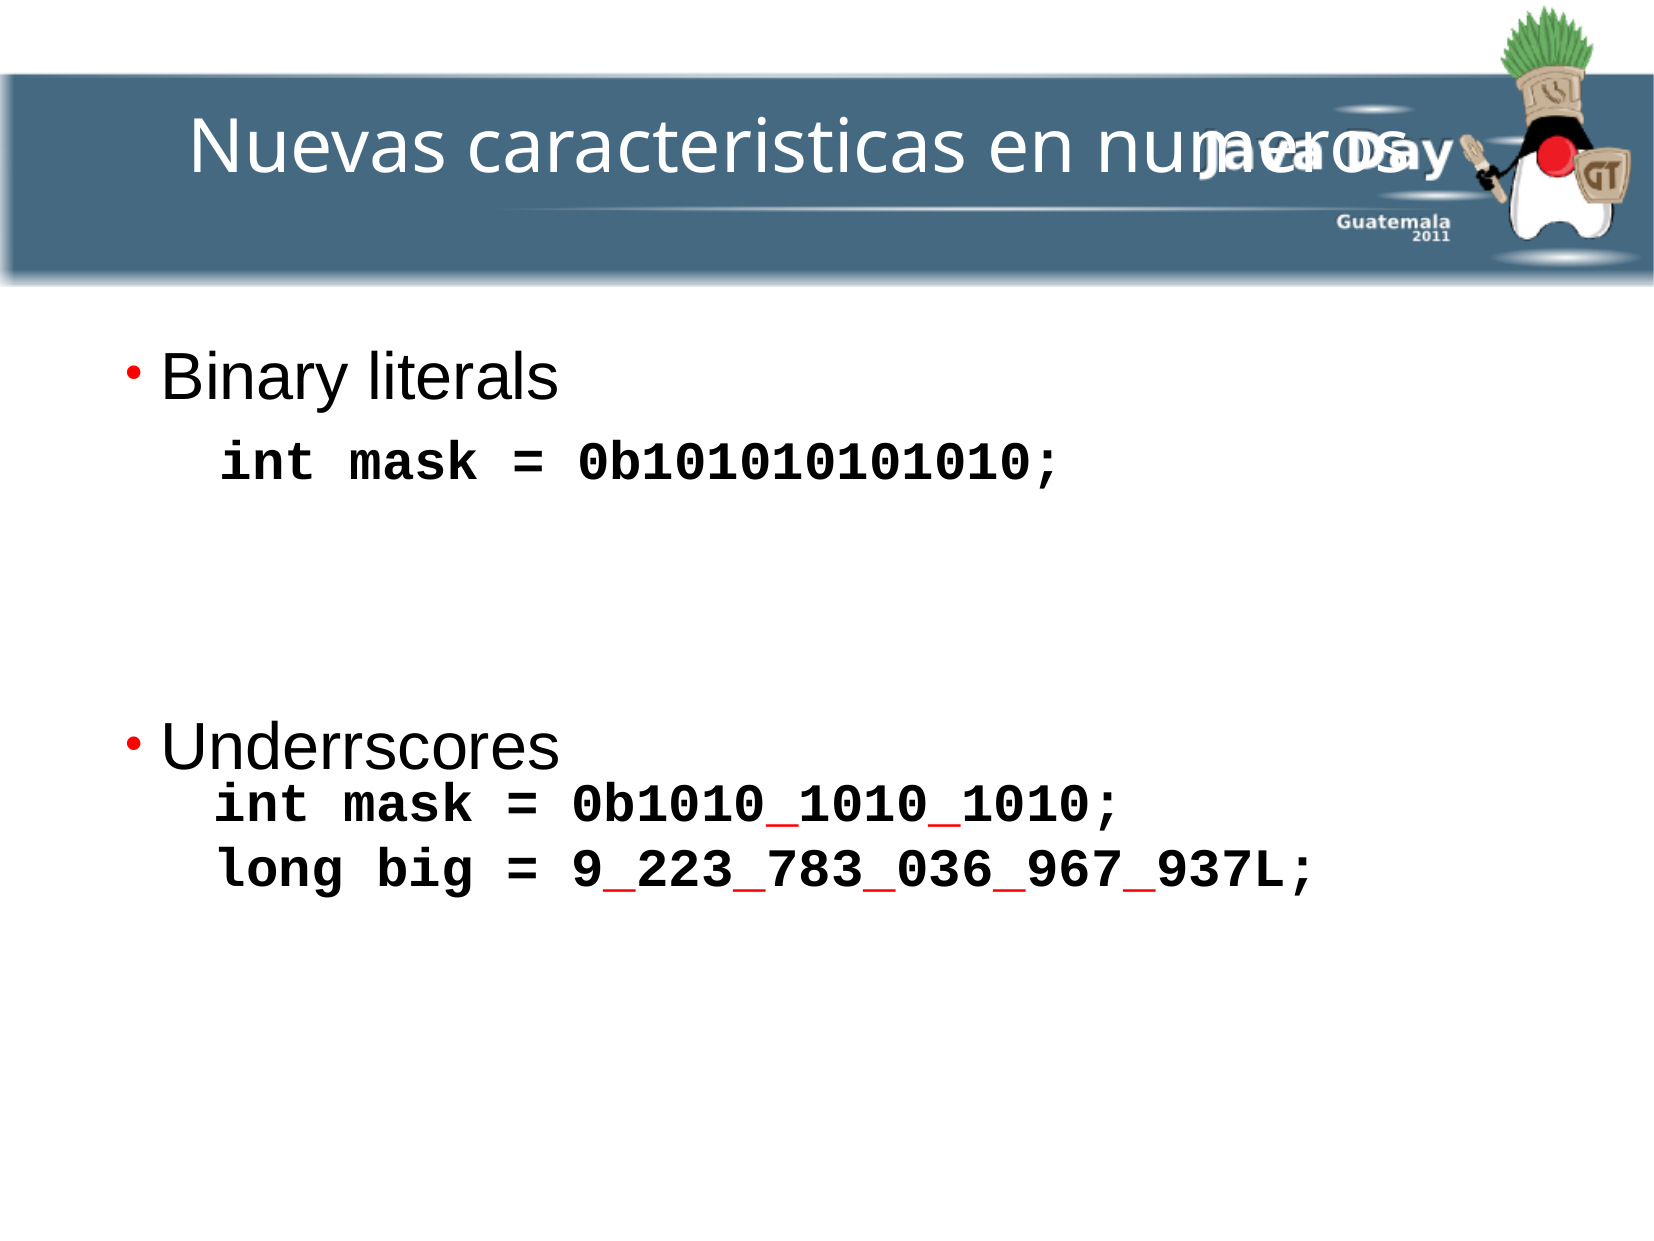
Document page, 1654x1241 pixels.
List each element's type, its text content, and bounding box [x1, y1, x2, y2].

text_box int mask = 0b101010101010; [169, 417, 1514, 506]
text_box int mask = 0b1010_1010_1010; long big = 9_223_783_036_967_937L; [163, 760, 1508, 921]
picture [0, 3, 1654, 287]
title Nuevas caracteristicas en numeros [160, 97, 1532, 275]
list Binary literals Underrscores [123, 332, 1487, 1152]
